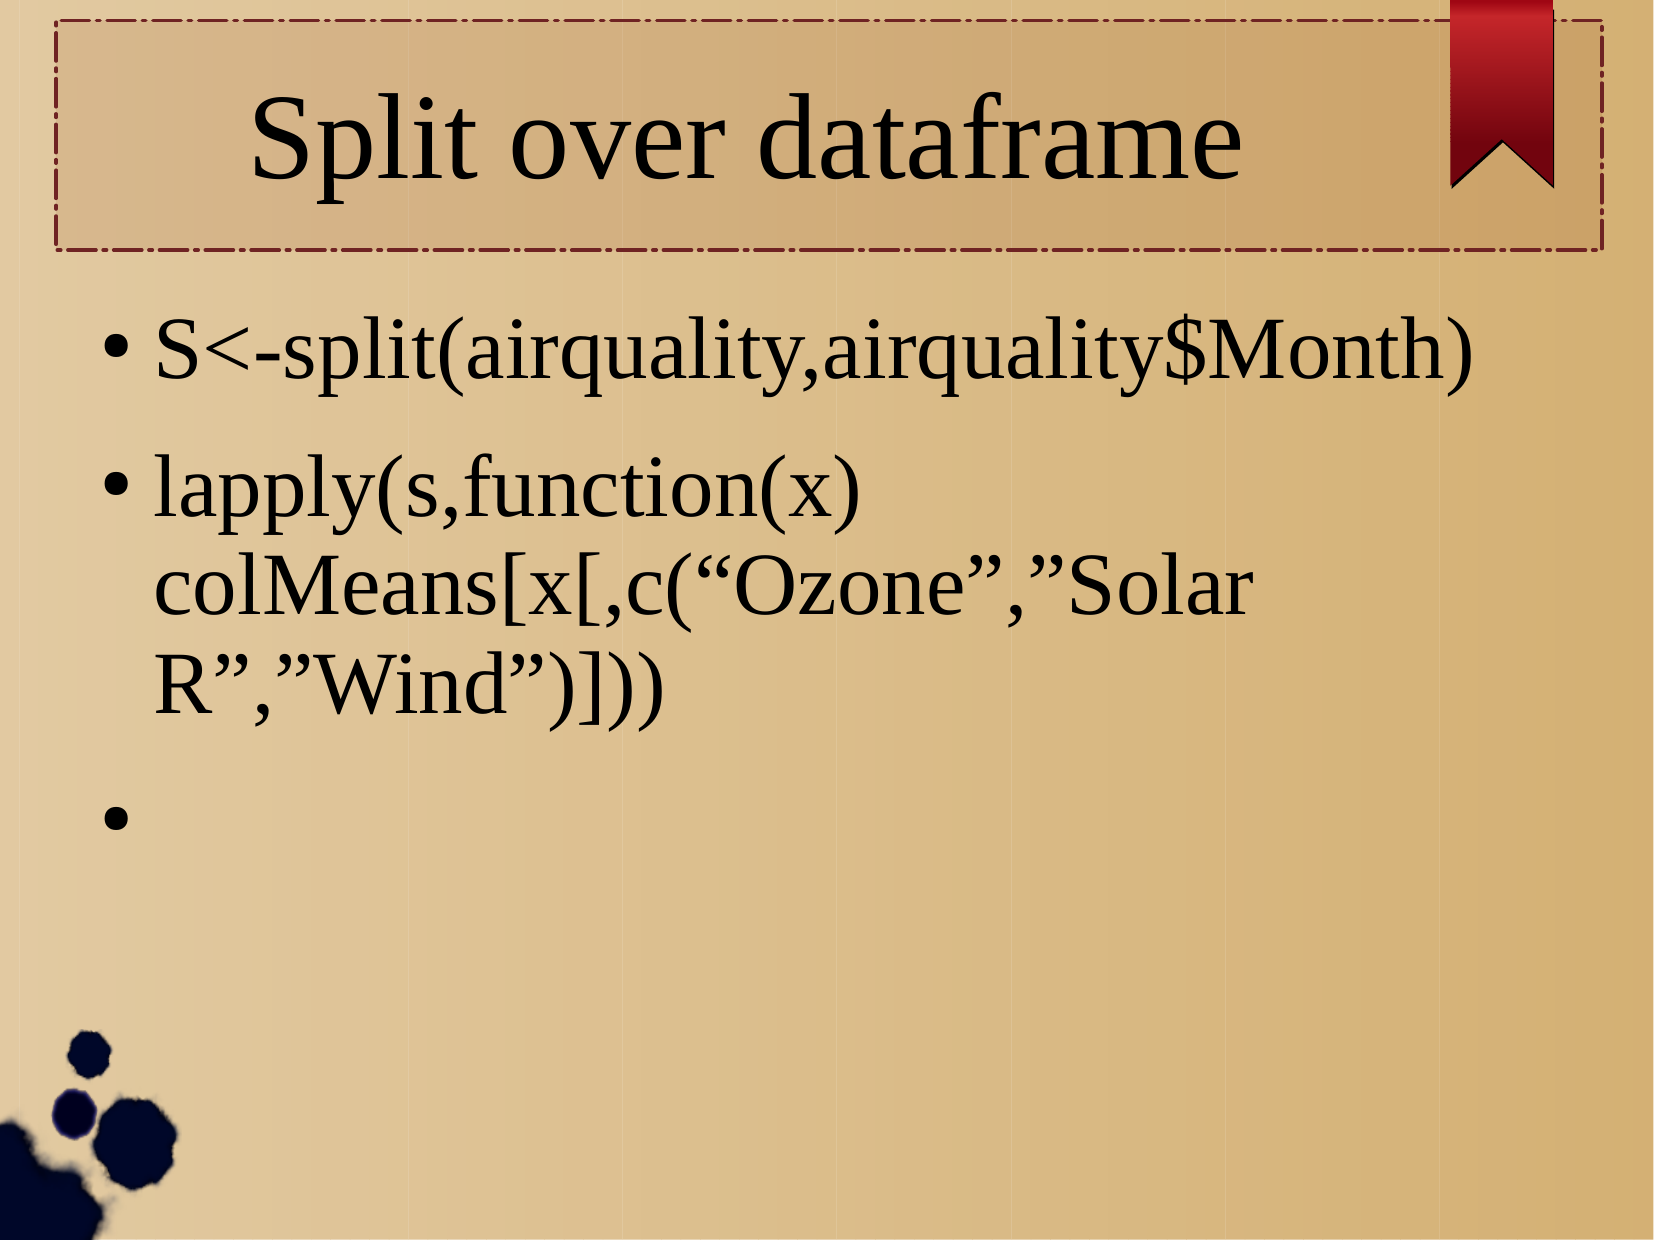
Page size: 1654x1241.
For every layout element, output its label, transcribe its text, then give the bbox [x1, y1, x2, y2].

title Split over dataframe [82, 47, 1412, 229]
list S<-split(airquality,airquality$Month) lapply(s,function(x) colMeans[x[,c(“Ozone”,”Solar R”,”Wind”)])) [82, 299, 1571, 1019]
